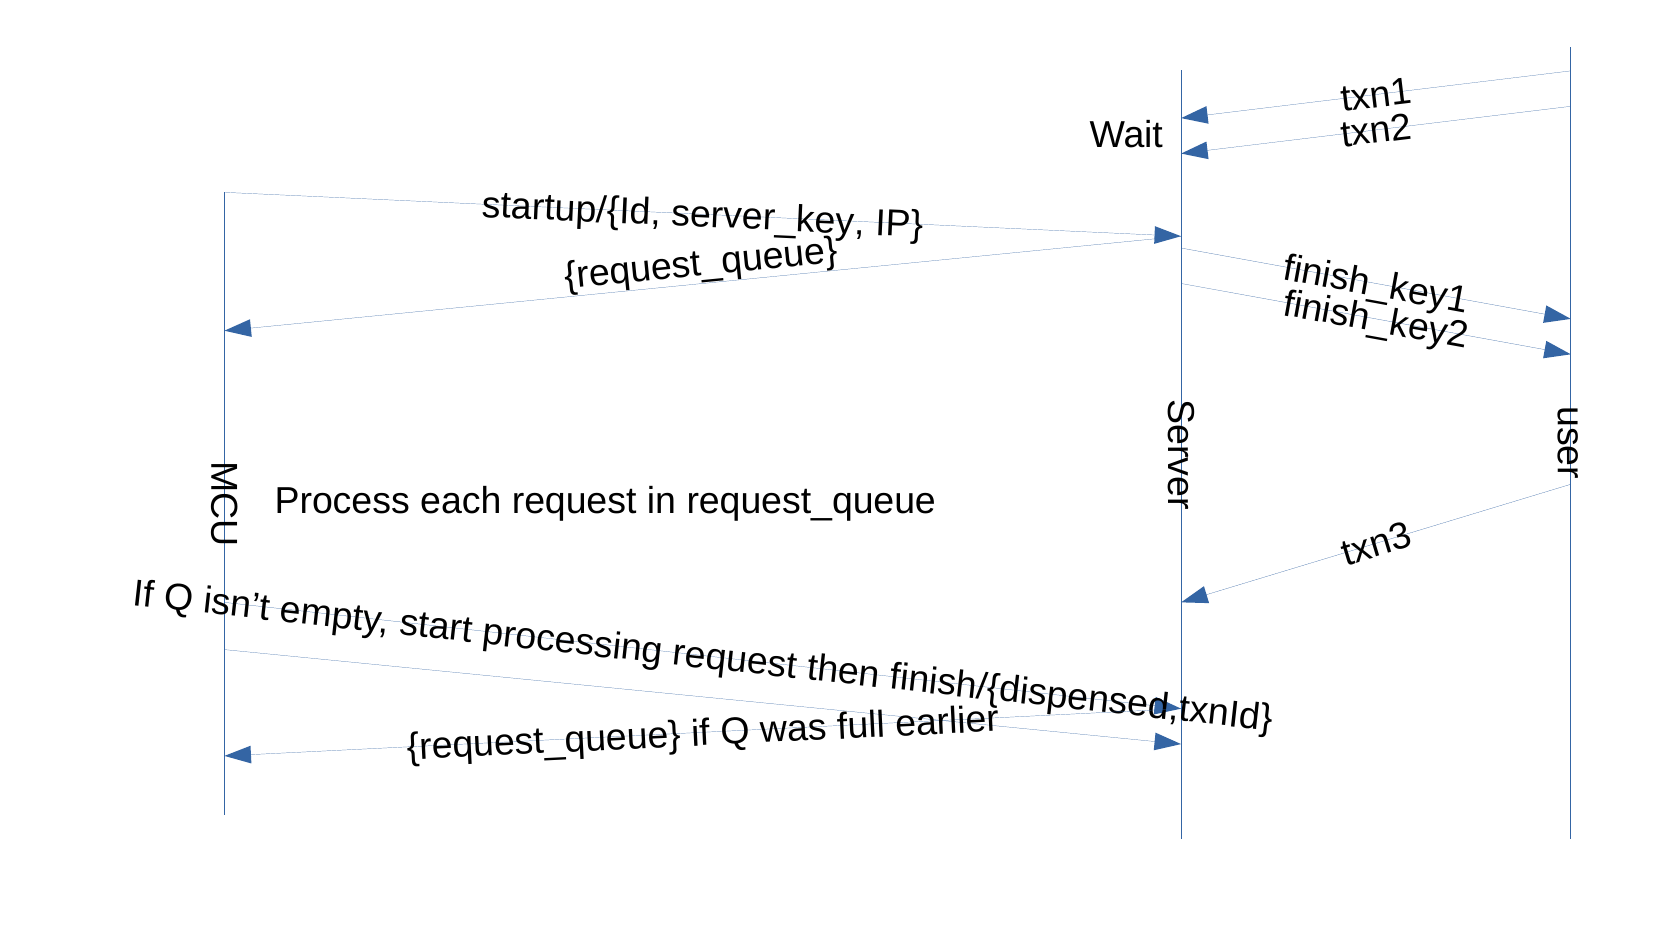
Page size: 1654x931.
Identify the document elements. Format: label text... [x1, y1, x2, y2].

text_box Process each request in request_queue [259, 472, 969, 544]
text_box Wait [1074, 106, 1193, 178]
